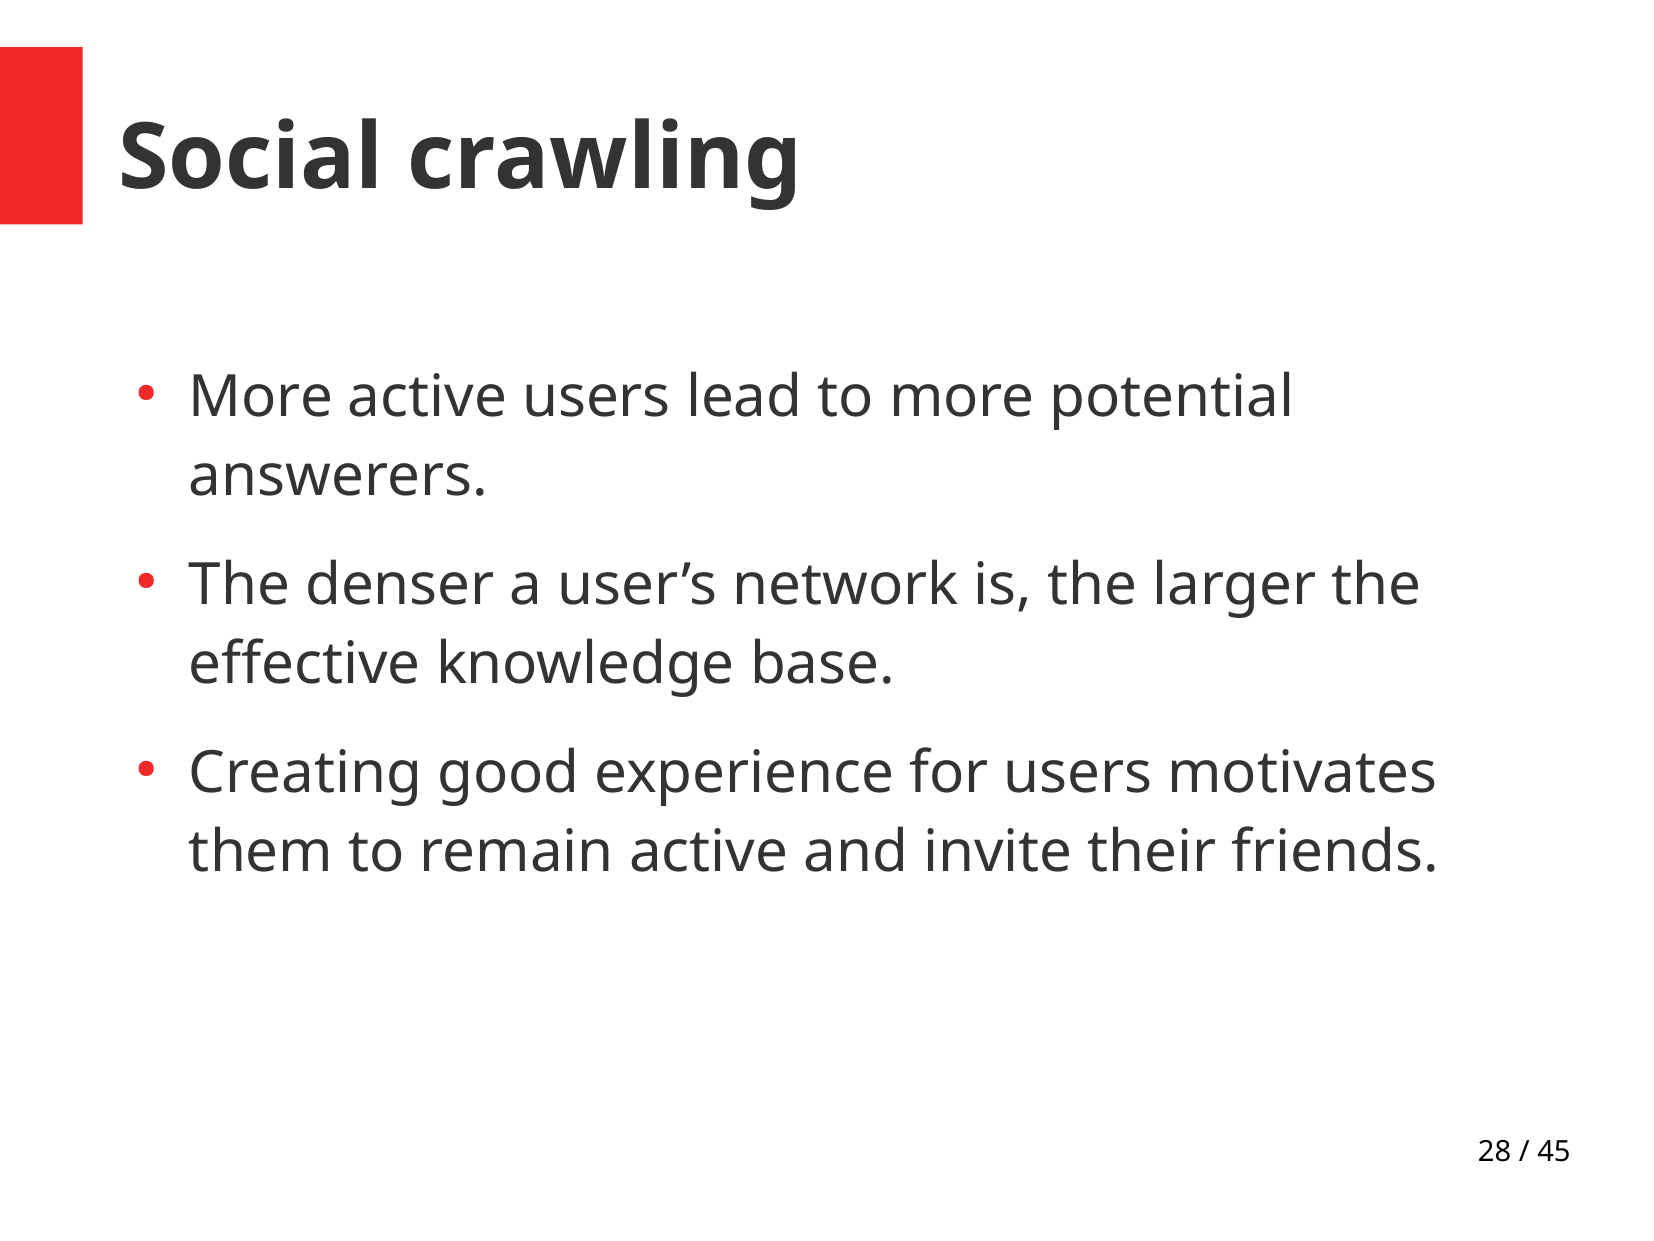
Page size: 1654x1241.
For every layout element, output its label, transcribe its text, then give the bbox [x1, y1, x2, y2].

list More active users lead to more potential answerers. The denser a user’s network is, the larger the effective knowledge base. Creating good experience for users motivates them to remain active and invite their friends. [118, 354, 1536, 1074]
title Social crawling [118, 49, 1571, 257]
